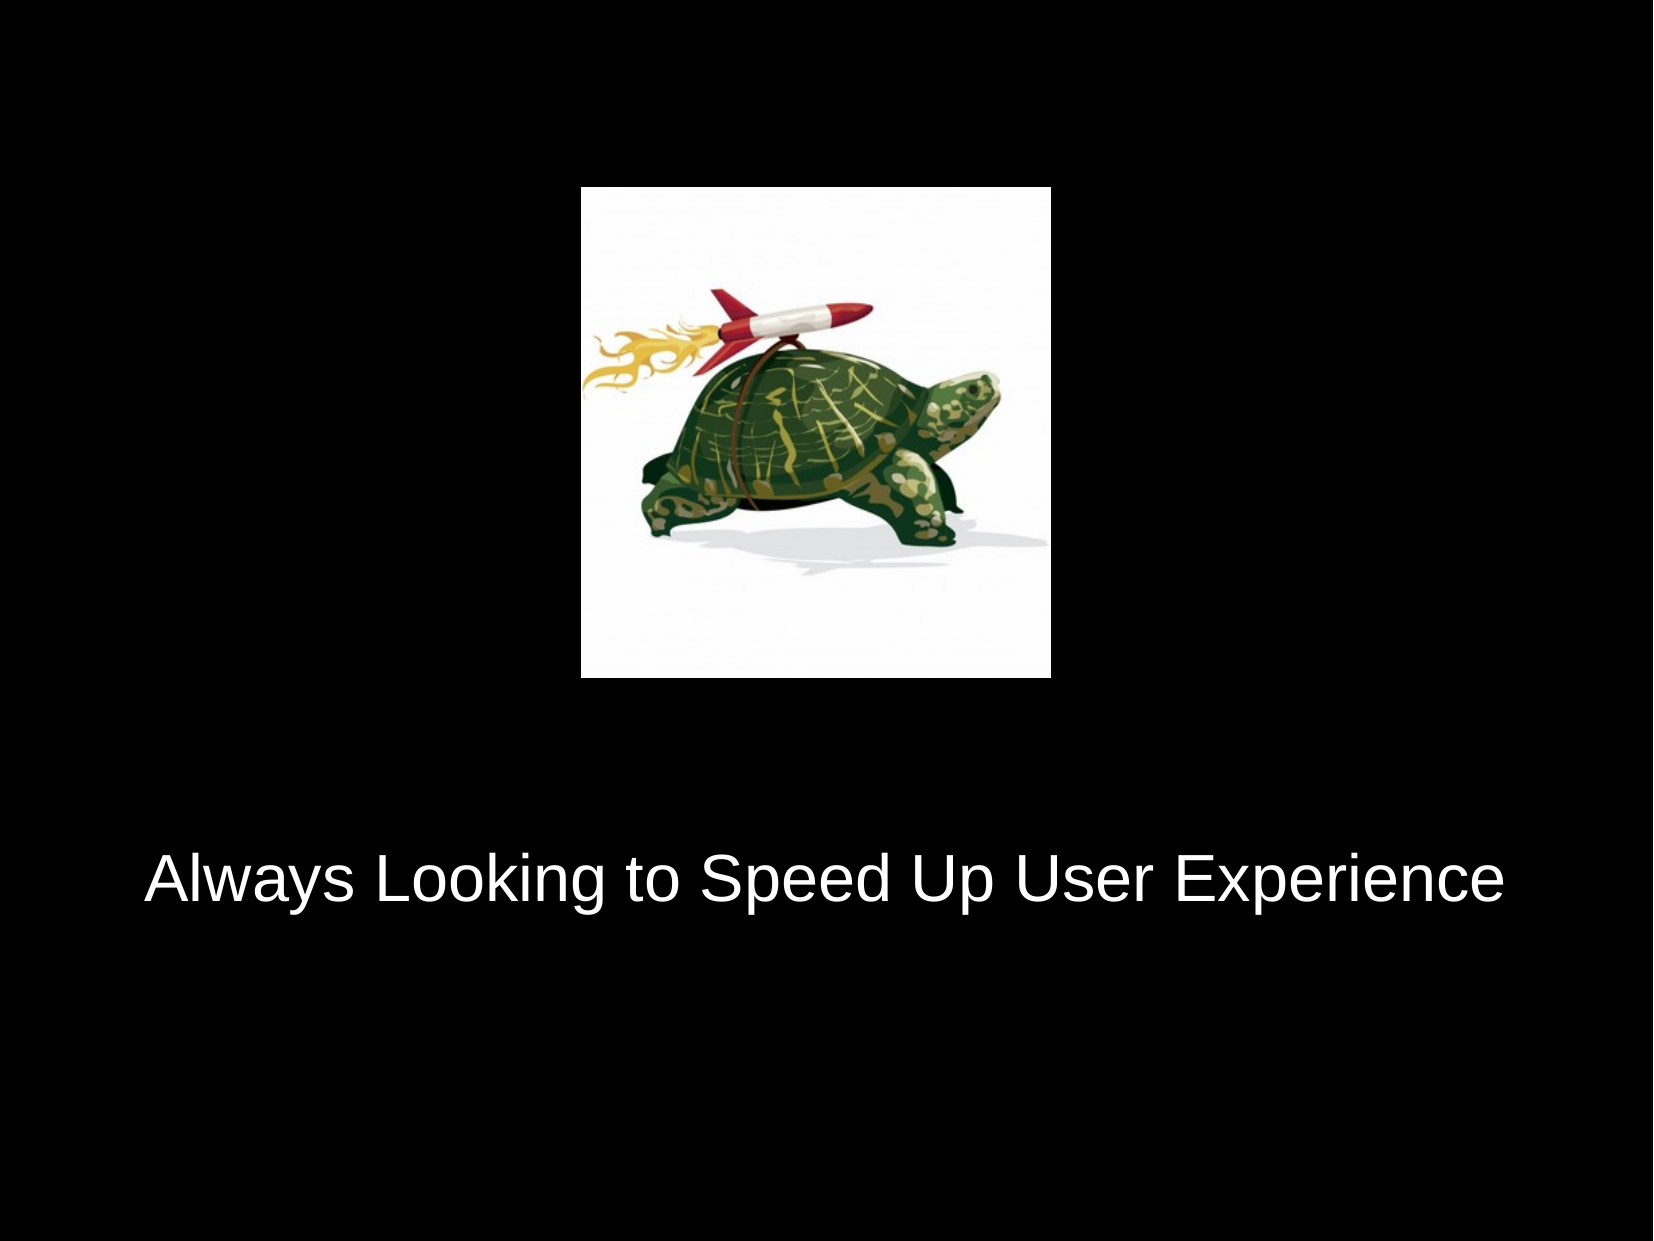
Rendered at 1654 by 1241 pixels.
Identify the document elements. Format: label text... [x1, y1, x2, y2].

picture [581, 187, 1051, 678]
subtitle Always Looking to Speed Up User Experience [82, 49, 1571, 1109]
